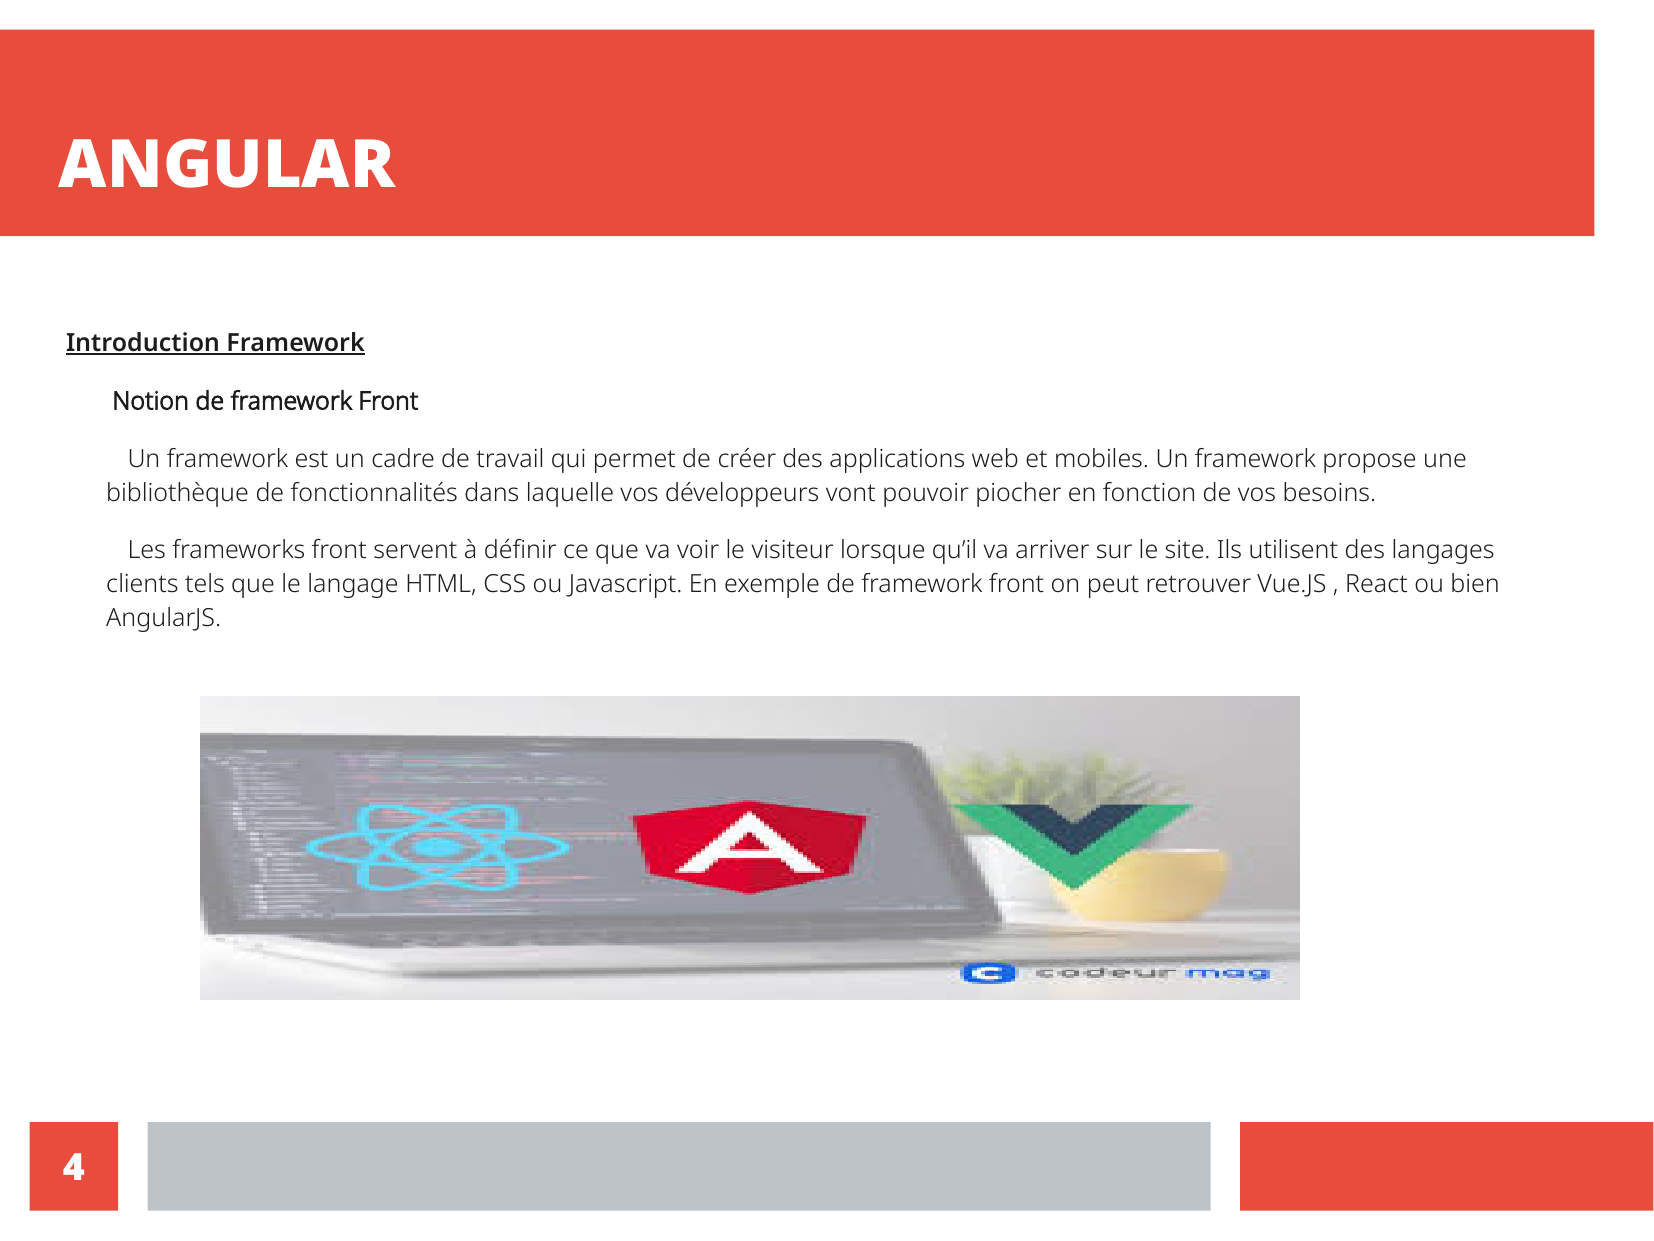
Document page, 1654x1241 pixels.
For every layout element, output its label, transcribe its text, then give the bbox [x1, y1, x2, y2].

list Introduction Framework Notion de framework Front Un framework est un cadre de travail qui permet de créer des applications web et mobiles. Un framework propose une bibliothèque de fonctionnalités dans laquelle vos développeurs vont pouvoir piocher en fonction de vos besoins. Les frameworks front servent à définir ce que va voir le visiteur lorsque qu’il va arriver sur le site. Ils utilisent des langages clients tels que le langage HTML, CSS ou Javascript. En exemple de framework front on peut retrouver Vue.JS , React ou bien AngularJS. [59, 324, 1565, 1093]
title ANGULAR [59, 59, 1595, 207]
picture [200, 696, 1300, 1000]
